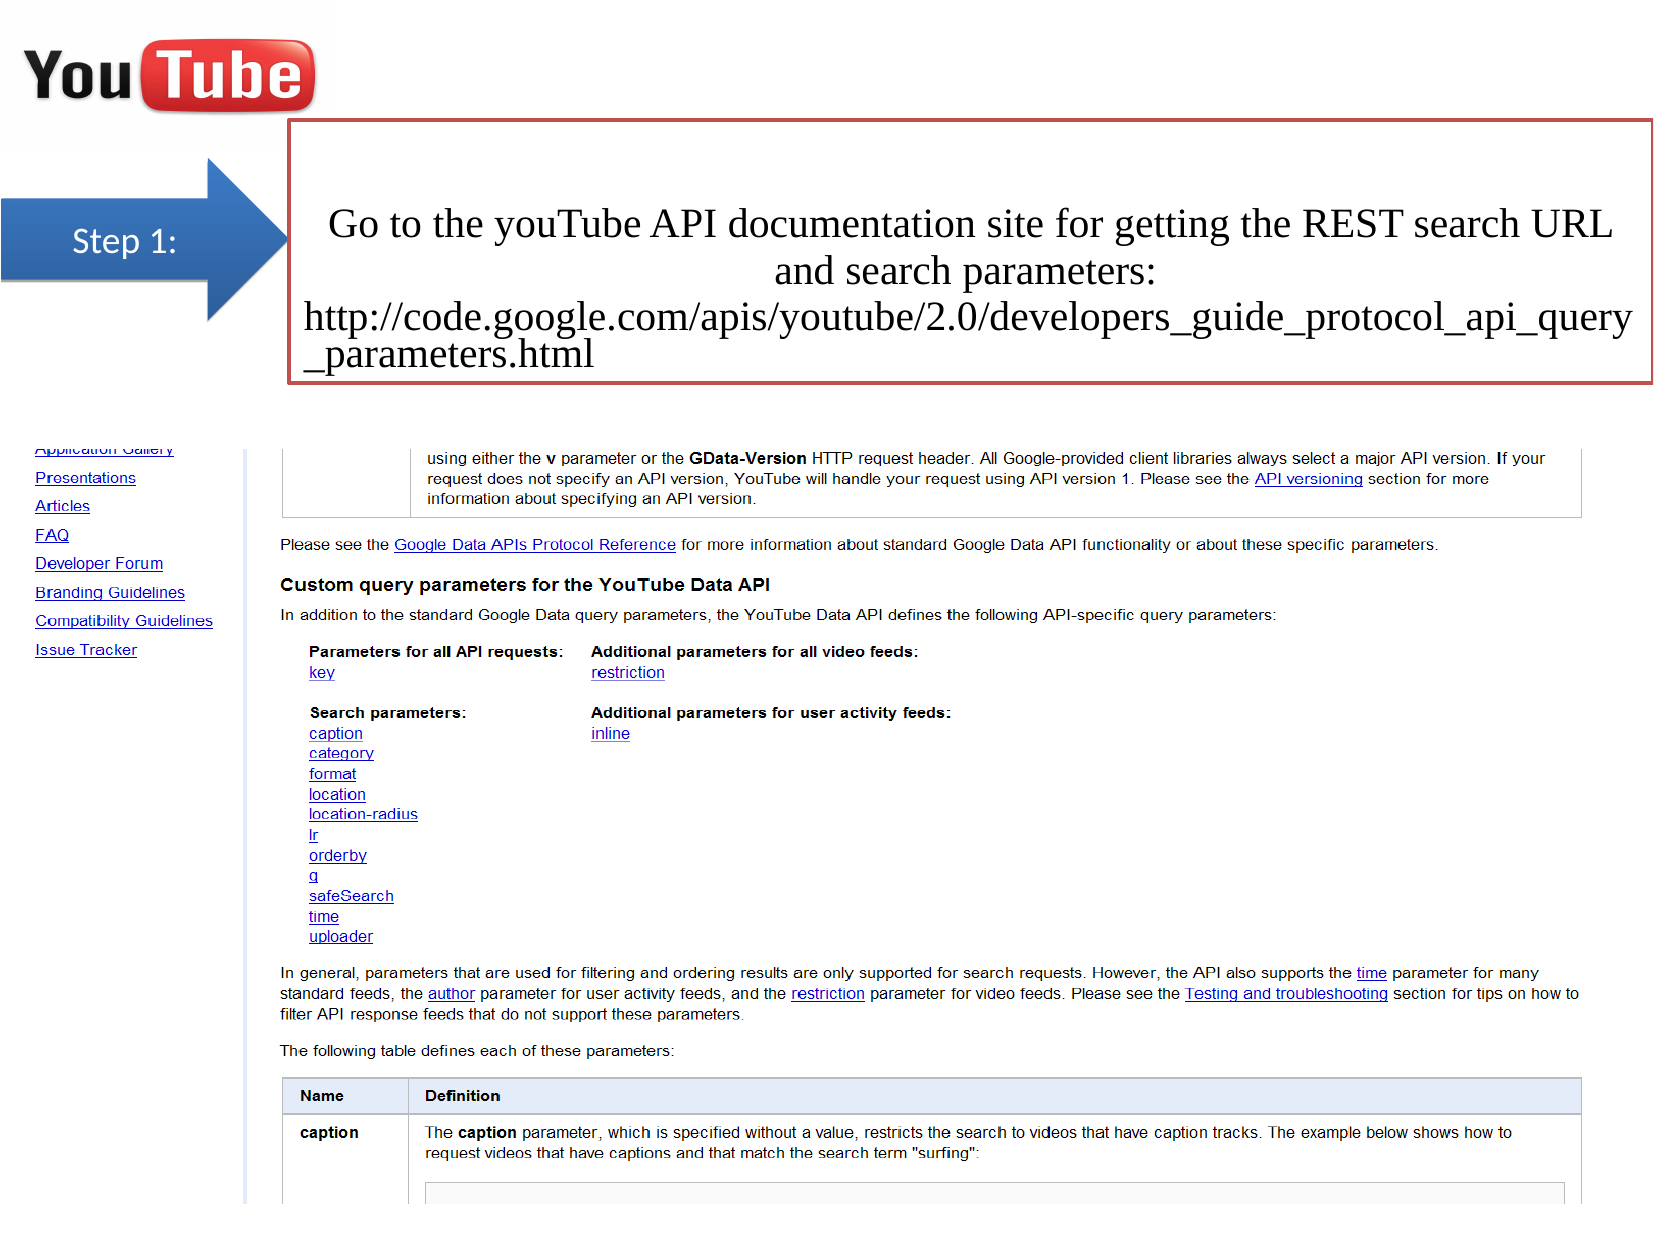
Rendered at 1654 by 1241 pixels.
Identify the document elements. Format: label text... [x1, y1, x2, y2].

picture [0, 0, 338, 151]
picture [0, 449, 1650, 1204]
text_box Go to the youTube API documentation site for getting the REST search URL and search parameters: http://code.google.com/apis/youtube/2.0/developers_guide_protocol_api_query_parameters.html [289, 120, 1654, 383]
text_box Step 1: [1, 157, 287, 321]
